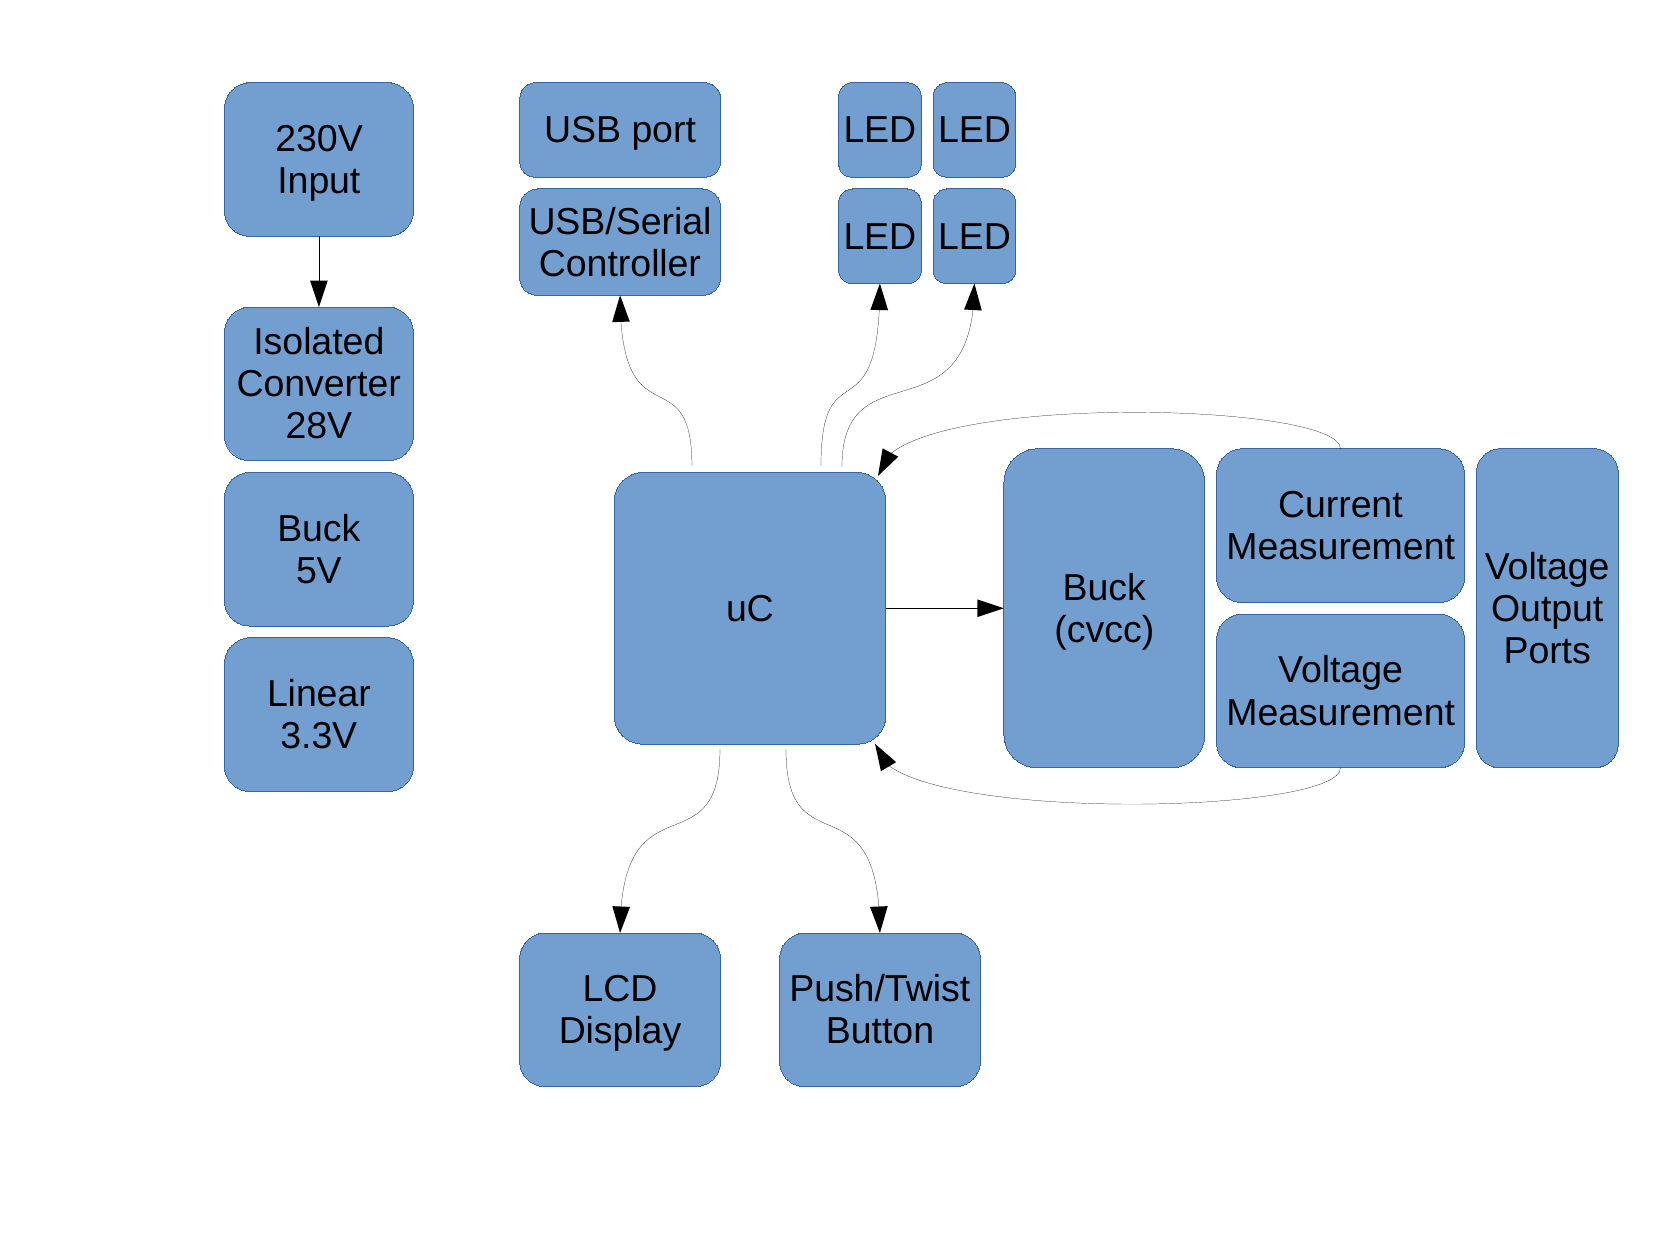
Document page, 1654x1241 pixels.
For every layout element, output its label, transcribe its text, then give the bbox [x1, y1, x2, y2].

text_box Isolated Converter 28V [224, 307, 414, 461]
text_box Buck (cvcc) [1003, 448, 1205, 768]
text_box Voltage Output Ports [1476, 448, 1619, 768]
text_box Current Measurement [1216, 448, 1465, 603]
text_box Linear 3.3V [224, 637, 414, 792]
text_box USB/Serial Controller [519, 188, 721, 296]
text_box LED [838, 82, 922, 178]
text_box USB port [519, 82, 721, 178]
text_box uC [614, 472, 886, 745]
text_box Voltage Measurement [1216, 614, 1465, 768]
text_box LED [838, 188, 922, 284]
text_box Push/Twist Button [779, 933, 981, 1087]
text_box LCD Display [519, 933, 721, 1087]
text_box 230V Input [224, 82, 414, 237]
text_box LED [933, 82, 1016, 178]
text_box LED [933, 188, 1016, 284]
text_box Buck 5V [224, 472, 414, 627]
